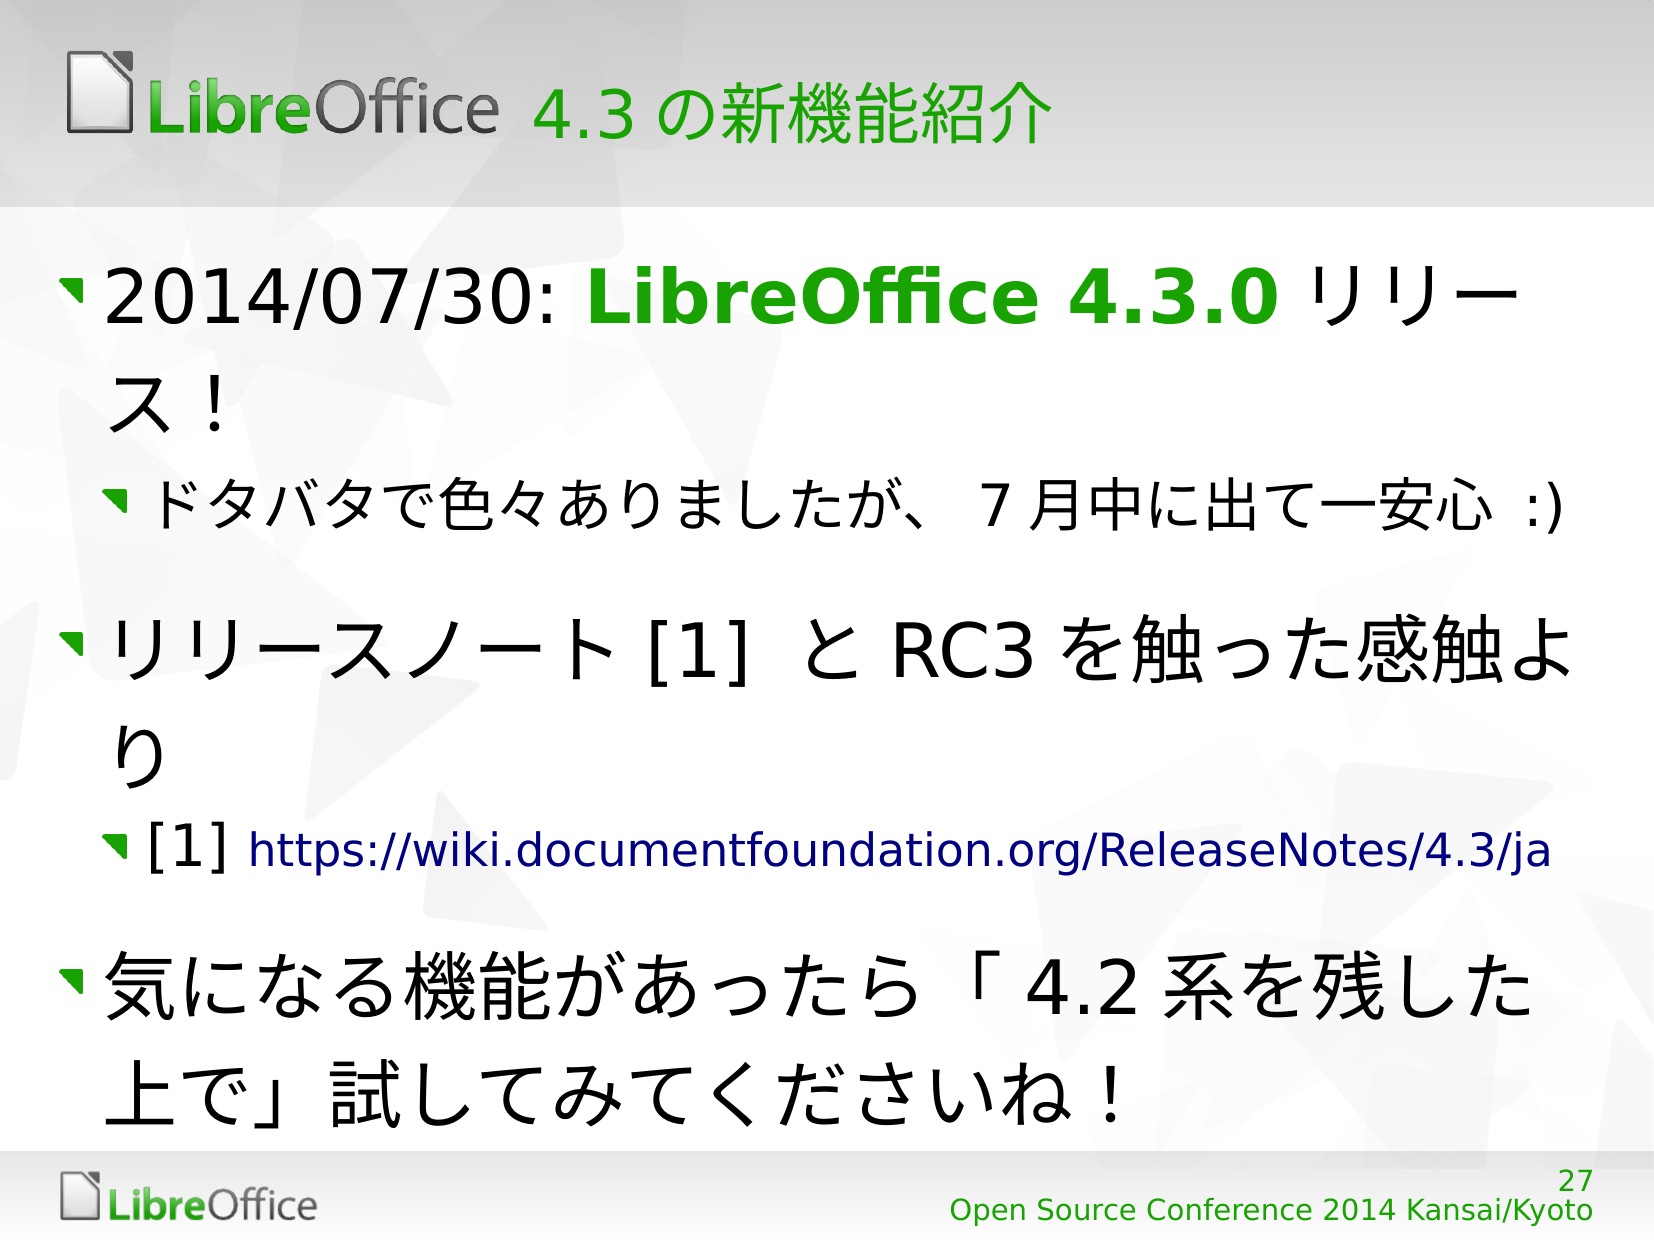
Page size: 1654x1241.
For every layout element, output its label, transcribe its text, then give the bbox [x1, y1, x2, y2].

picture [59, 969, 83, 994]
picture [41, 1152, 337, 1240]
list 2014/07/30: LibreOffice 4.3.0リリース！ ドタバタで色々ありましたが、7月中に出て一安心 :) リリースノート[1] とRC3を触った感触より [1] https://wiki.documentfoundation.org/ReleaseNotes/4.3/ja 気になる機能があったら「4.2系を残した上で」試してみてくださいね！ [59, 236, 1595, 956]
picture [1323, 975, 1336, 990]
picture [915, 548, 1654, 1169]
title 4.3の新機能紹介 [531, 35, 1625, 184]
picture [0, 0, 783, 931]
